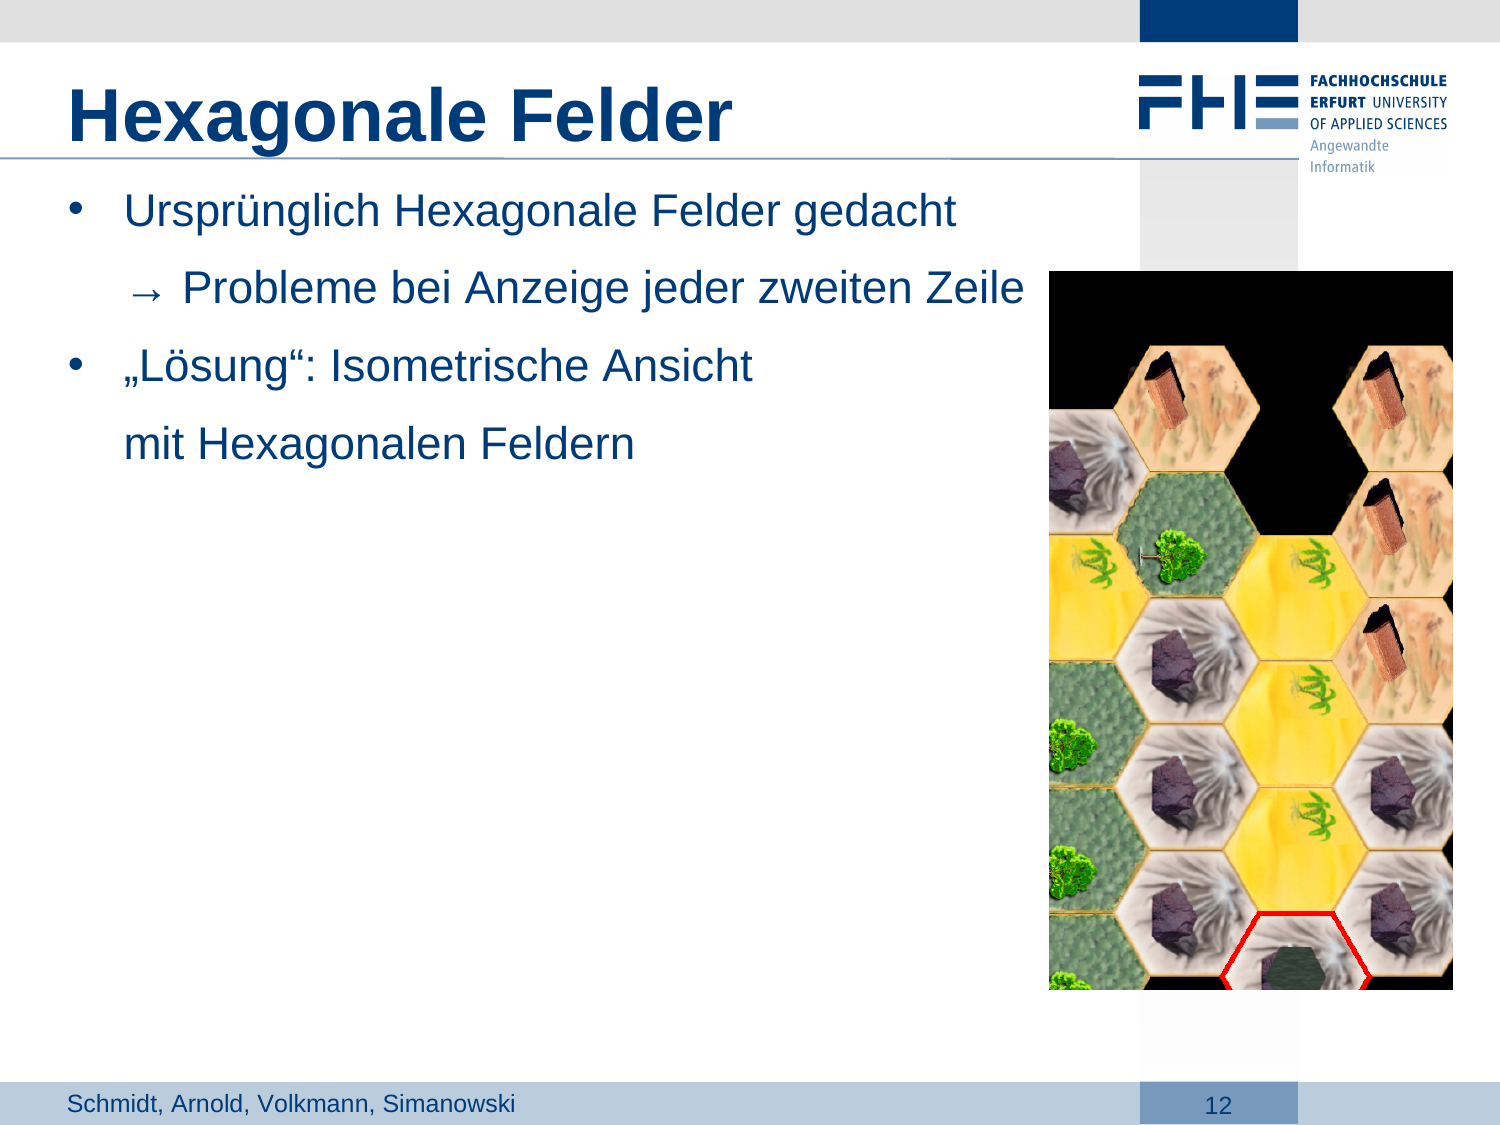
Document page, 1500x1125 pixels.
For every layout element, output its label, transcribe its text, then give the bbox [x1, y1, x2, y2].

title Hexagonale Felder [53, 58, 1140, 142]
list Ursprünglich Hexagonale Felder gedacht → Probleme bei Anzeige jeder zweiten Zeile „Lösung“: Isometrische Ansicht mit Hexagonalen Feldern [53, 172, 1500, 1083]
picture [1139, 75, 1447, 172]
